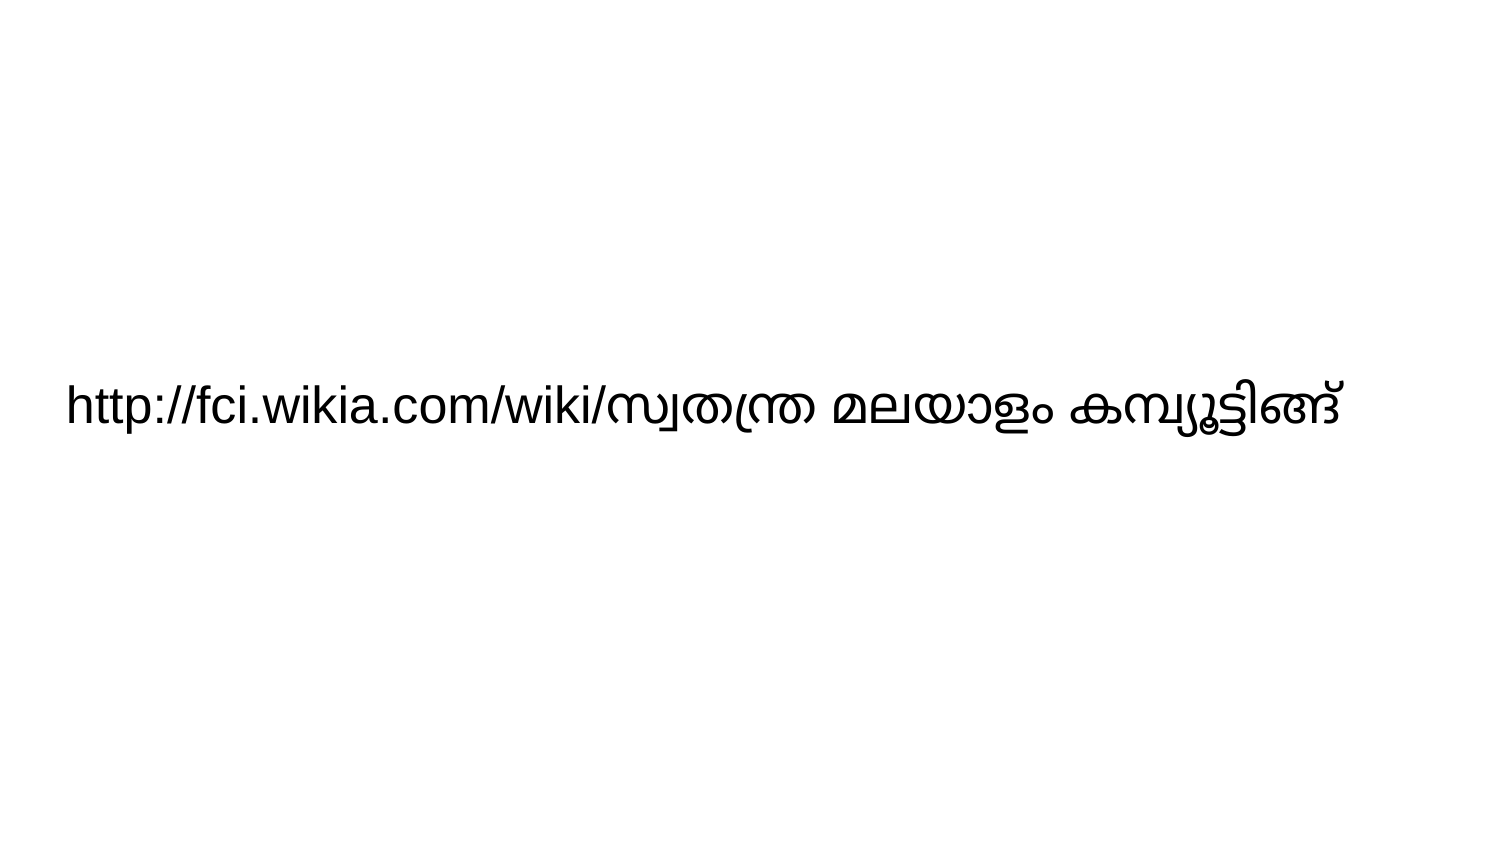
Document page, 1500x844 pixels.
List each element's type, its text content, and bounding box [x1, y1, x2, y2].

text_box http://fci.wikia.com/wiki/സ്വതന്ത്ര മലയാളം കമ്പ്യൂട്ടിങ്ങ് [53, 365, 1457, 442]
